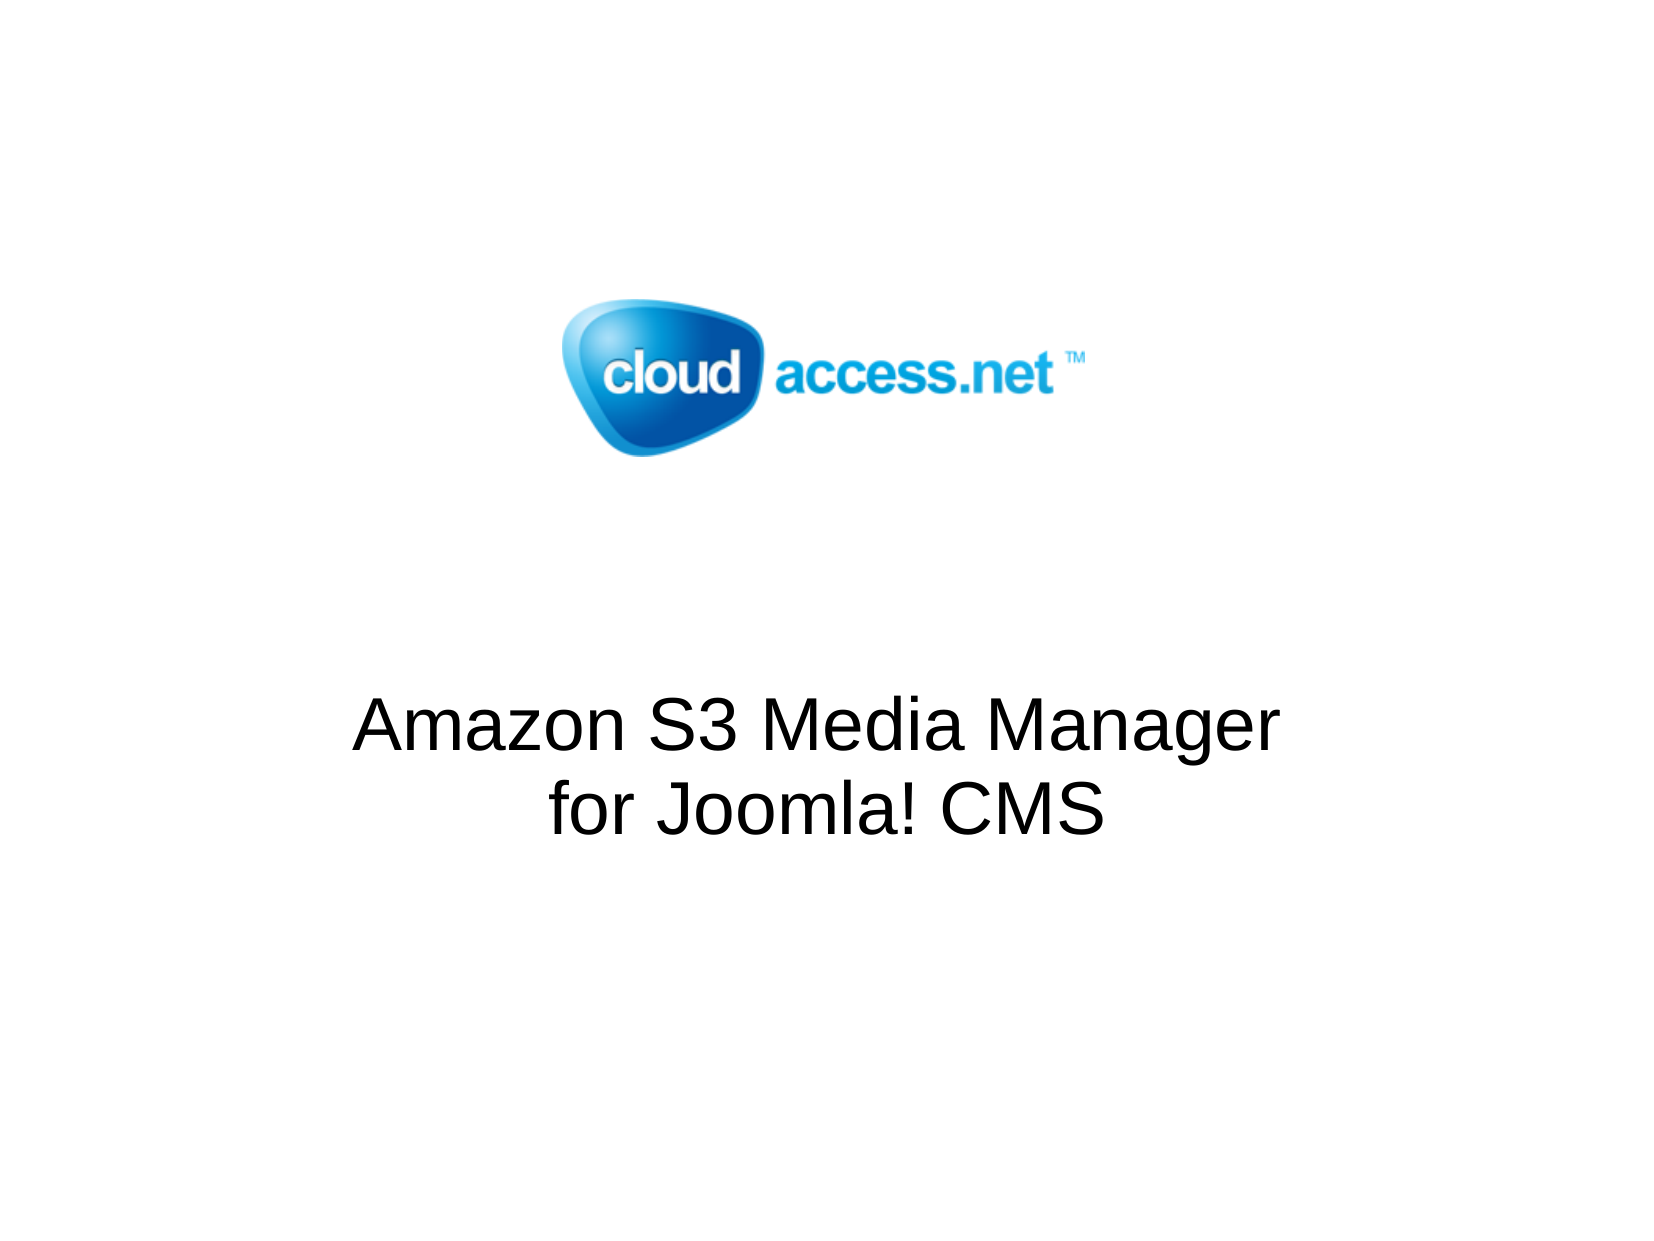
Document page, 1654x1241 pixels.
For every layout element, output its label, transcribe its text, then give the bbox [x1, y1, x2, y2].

picture [562, 299, 1085, 457]
text_box Amazon S3 Media Manager for Joomla! CMS [337, 675, 1501, 858]
